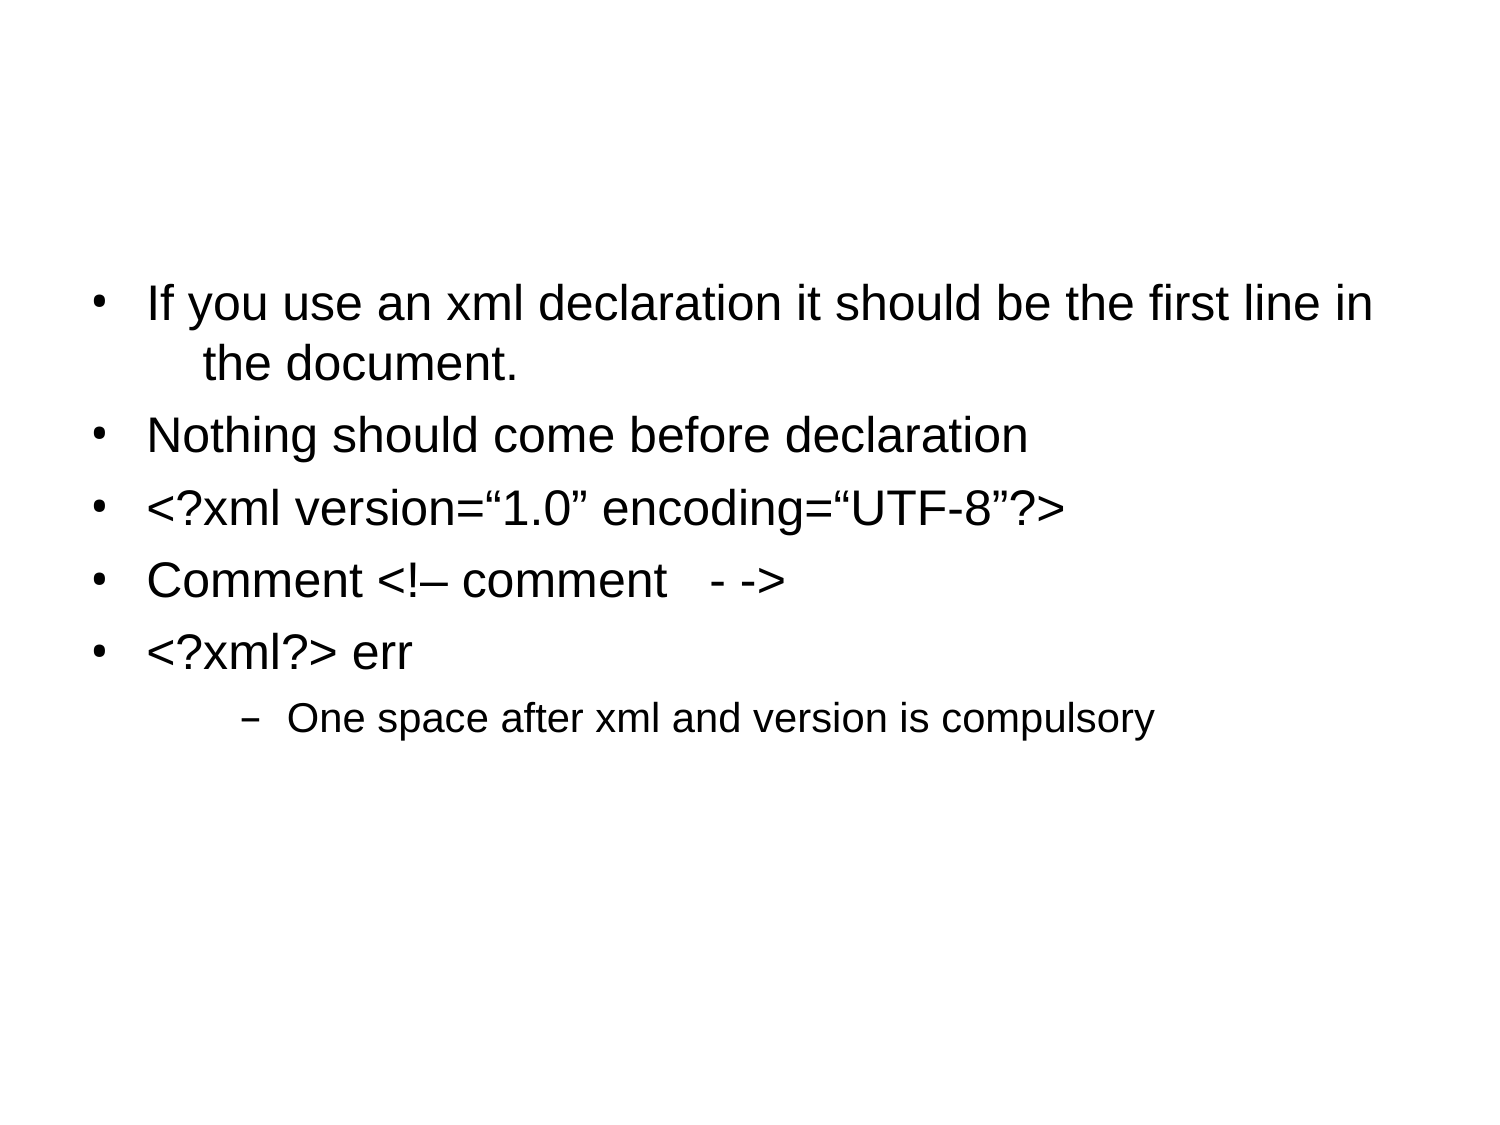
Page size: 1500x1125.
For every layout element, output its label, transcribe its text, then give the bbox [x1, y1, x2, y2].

list If you use an xml declaration it should be the first line in the document. Nothing should come before declaration <?xml version=“1.0” encoding=“UTF-8”?> Comment <!– comment - -> <?xml?> err One space after xml and version is compulsory [75, 262, 1426, 1005]
